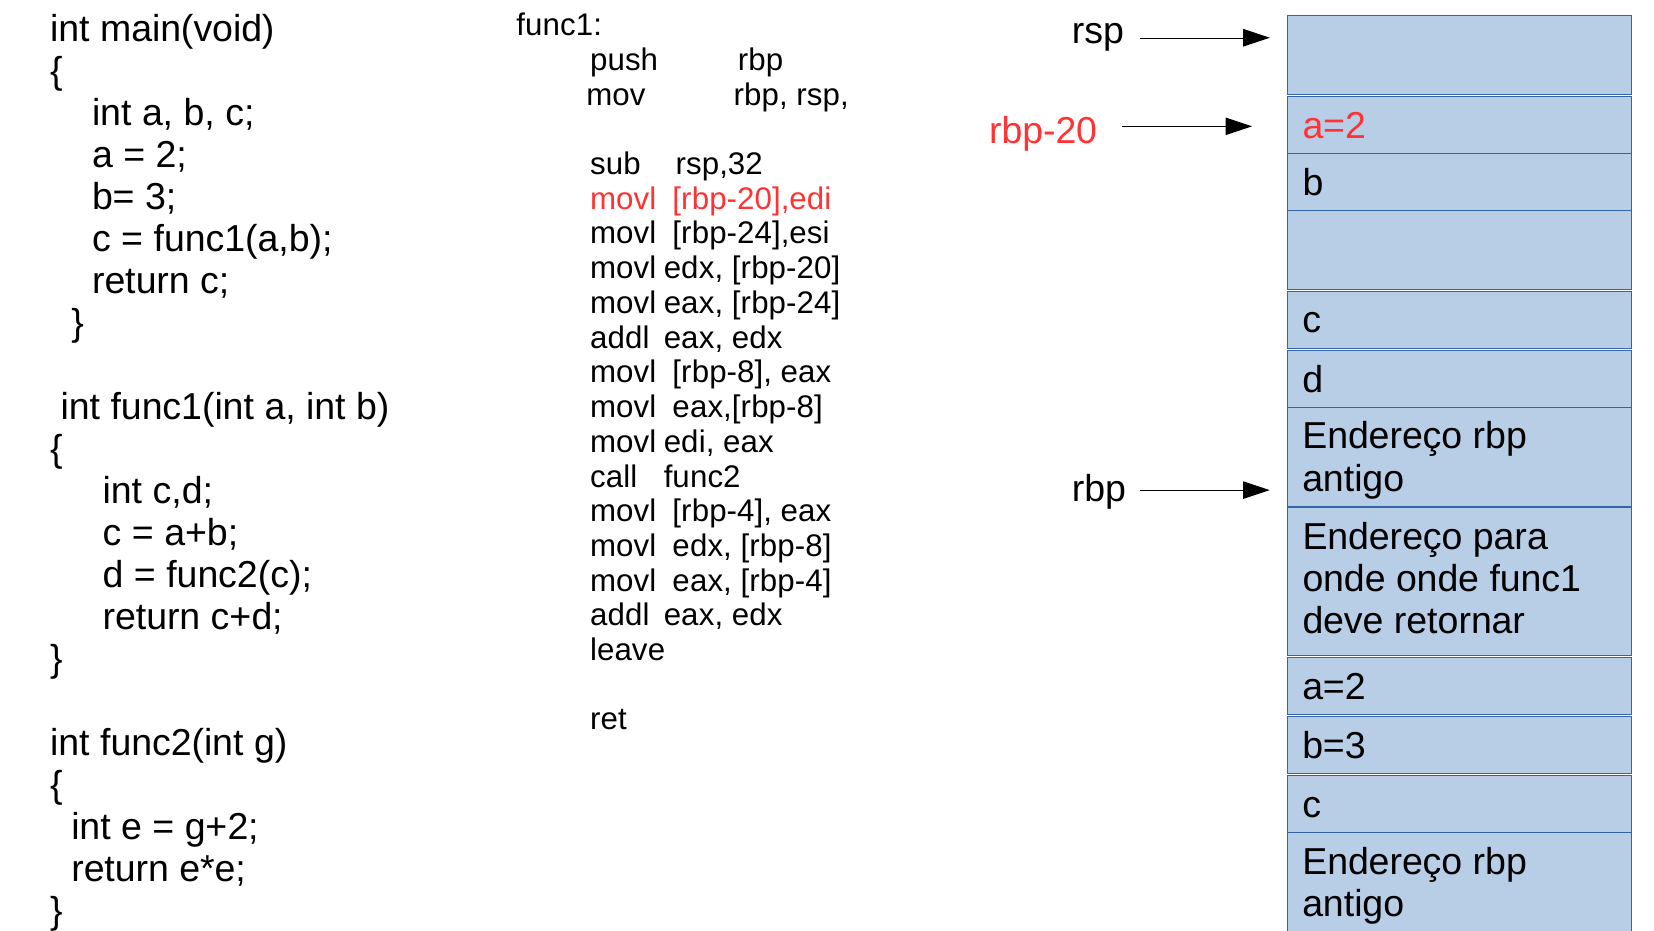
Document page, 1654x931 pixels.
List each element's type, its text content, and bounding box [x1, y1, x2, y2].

text_box rbp-20 [974, 102, 1113, 160]
text_box [1287, 15, 1632, 95]
text_box b [1287, 154, 1632, 211]
text_box int main(void) { int a, b, c; a = 2; b= 3; c = func1(a,b); return c; } int func1(int a, int b) { int c,d; c = a+b; d = func2(c); return c+d; } int func2(int g) { int e = g+2; return e*e; } [35, 0, 449, 931]
text_box rbp [1057, 459, 1141, 517]
text_box func1: push rbp mov rbp, rsp, sub rsp,32 movl [rbp-20],edi movl [rbp-24],esi movl edx, [rbp-20] movl eax, [rbp-24] addl eax, edx movl [rbp-8], eax movl eax,[rbp-8] movl edi, eax call func2 movl [rbp-4], eax movl edx, [rbp-8] movl eax, [rbp-4] addl eax, edx leave ret [501, 0, 1010, 925]
text_box Endereço rbp antigo [1287, 833, 1632, 931]
text_box d [1287, 350, 1632, 408]
text_box Endereço para onde onde func1 deve retornar [1287, 507, 1632, 656]
text_box [1287, 211, 1632, 290]
text_box rsp [1057, 2, 1139, 60]
text_box c [1287, 291, 1632, 349]
text_box b=3 [1287, 716, 1632, 774]
text_box a=2 [1287, 657, 1632, 715]
text_box Endereço rbp antigo [1287, 408, 1632, 507]
text_box a=2 [1287, 96, 1632, 154]
text_box c [1287, 775, 1632, 833]
